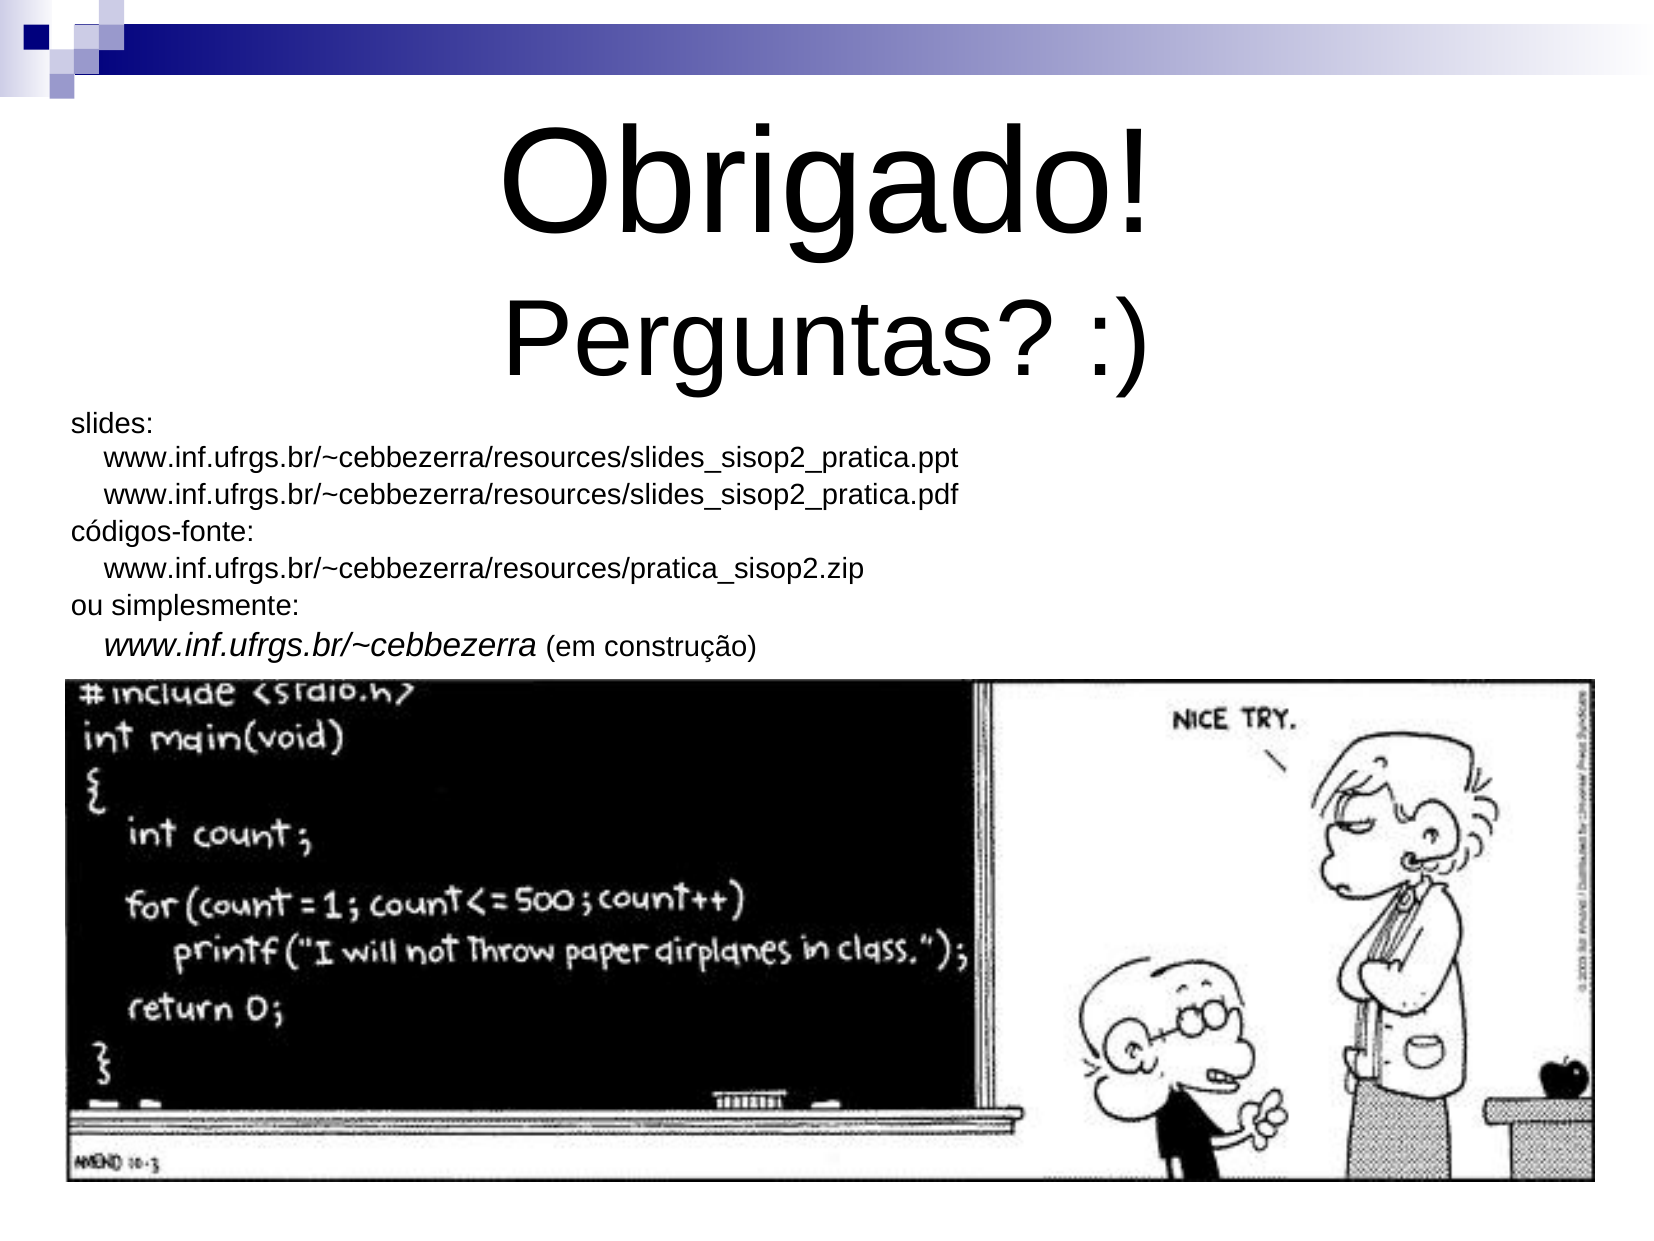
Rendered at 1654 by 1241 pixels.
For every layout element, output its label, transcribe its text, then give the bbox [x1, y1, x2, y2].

title Obrigado! Perguntas? :)‏ [82, 74, 1571, 410]
picture [65, 679, 1595, 1182]
text_box slides: www.inf.ufrgs.br/~cebbezerra/resources/slides_sisop2_pratica.ppt www.inf.ufrgs.br/~cebbezerra/resources/slides_sisop2_pratica.pdf códigos-fonte: www.inf.ufrgs.br/~cebbezerra/resources/pratica_sisop2.zip ou simplesmente: www.inf.ufrgs.br/~cebbezerra (em construção)‏ [70, 394, 1211, 674]
subtitle Dúvidas? [82, 410, 1571, 679]
